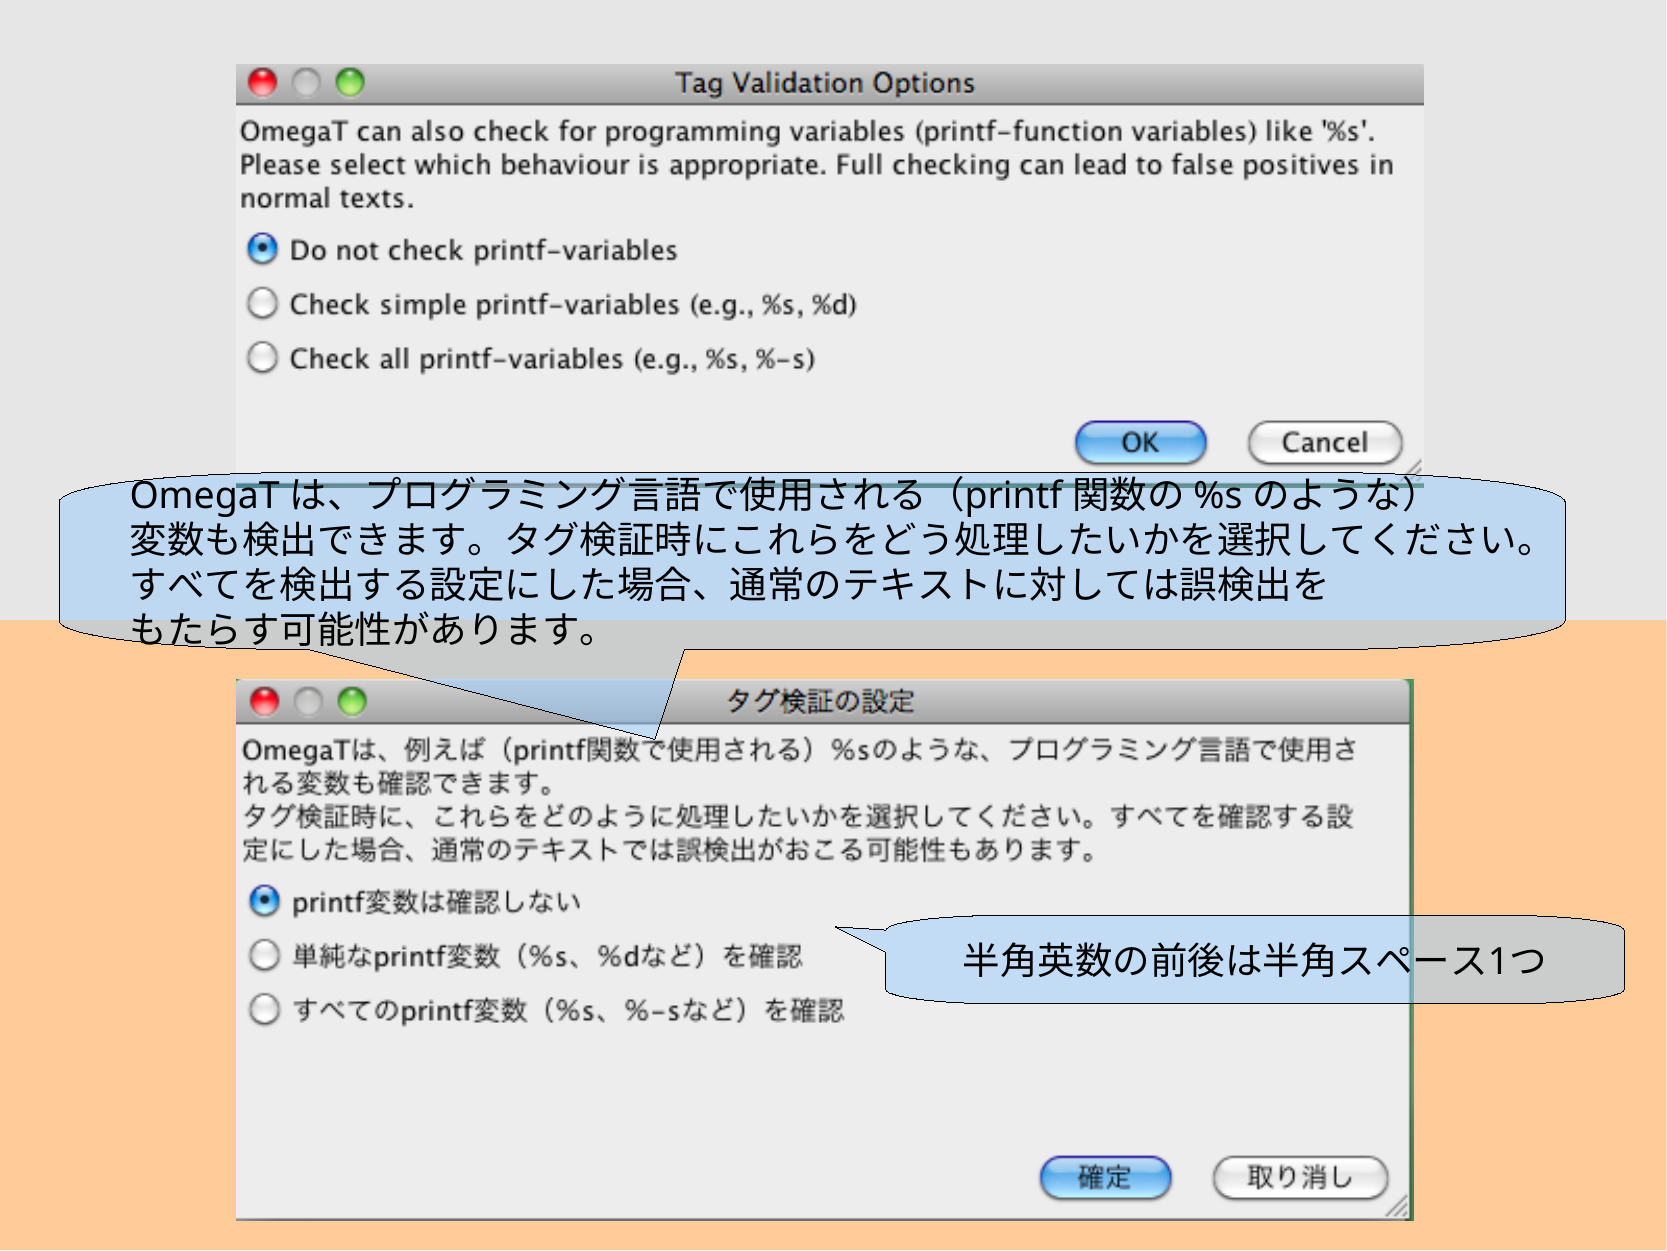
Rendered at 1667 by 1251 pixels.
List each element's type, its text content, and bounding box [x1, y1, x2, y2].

text_box OmegaT は、プログラミング言語で使用される（printf 関数の %s のような） 変数も検出できます。タグ検証時にこれらをどう処理したいかを選択してください。 すべてを検出する設定にした場合、通常のテキストに対しては誤検出を もたらす可能性があります。 [59, 472, 1566, 740]
text_box [0, 620, 1667, 1251]
picture [236, 64, 1424, 475]
picture [236, 679, 1414, 1221]
text_box 半角英数の前後は半角スペース1つ [835, 915, 1625, 1004]
